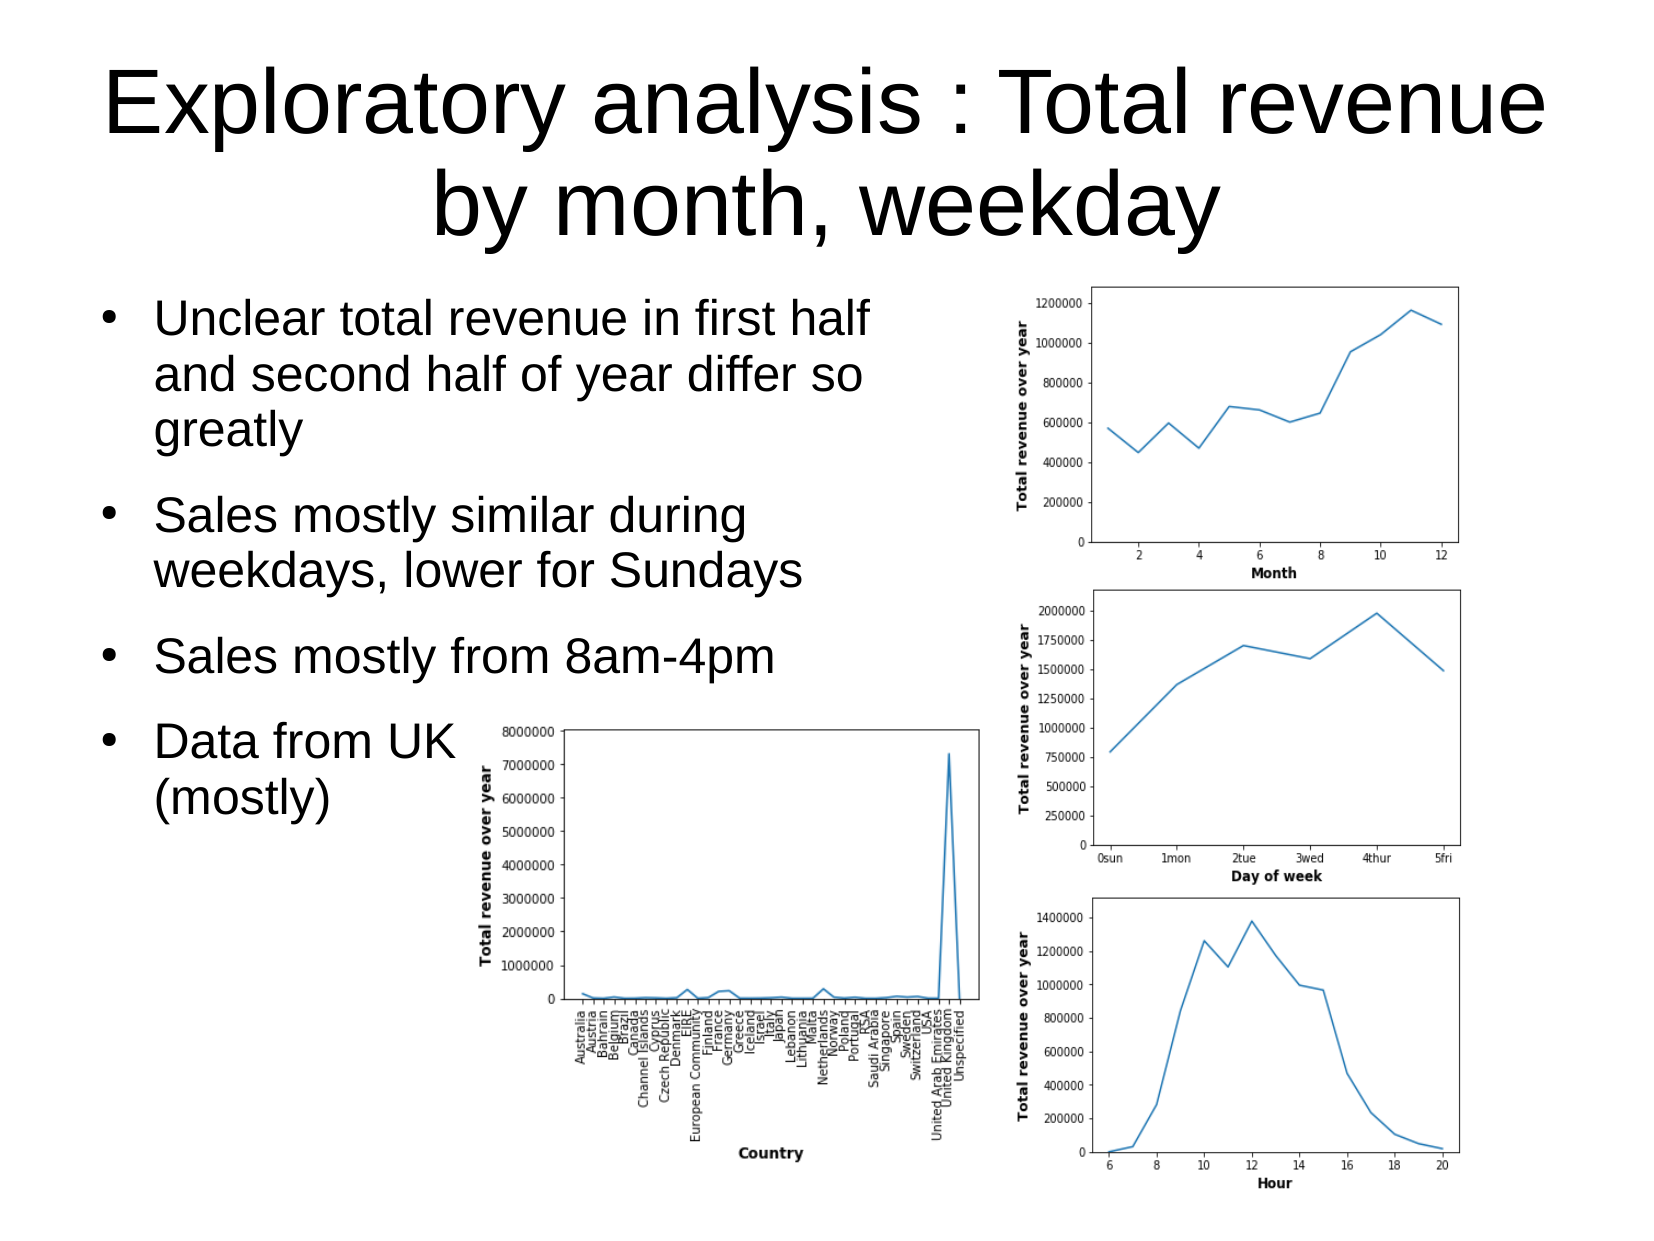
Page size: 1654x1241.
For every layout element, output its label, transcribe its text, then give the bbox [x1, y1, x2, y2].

title Exploratory analysis : Total revenue by month, weekday [82, 49, 1571, 257]
list Unclear total revenue in first half and second half of year differ so greatly Sales mostly similar during weekdays, lower for Sundays Sales mostly from 8am-4pm Data from UK (mostly) [82, 290, 961, 1066]
picture [471, 717, 991, 1171]
picture [1009, 275, 1471, 1201]
